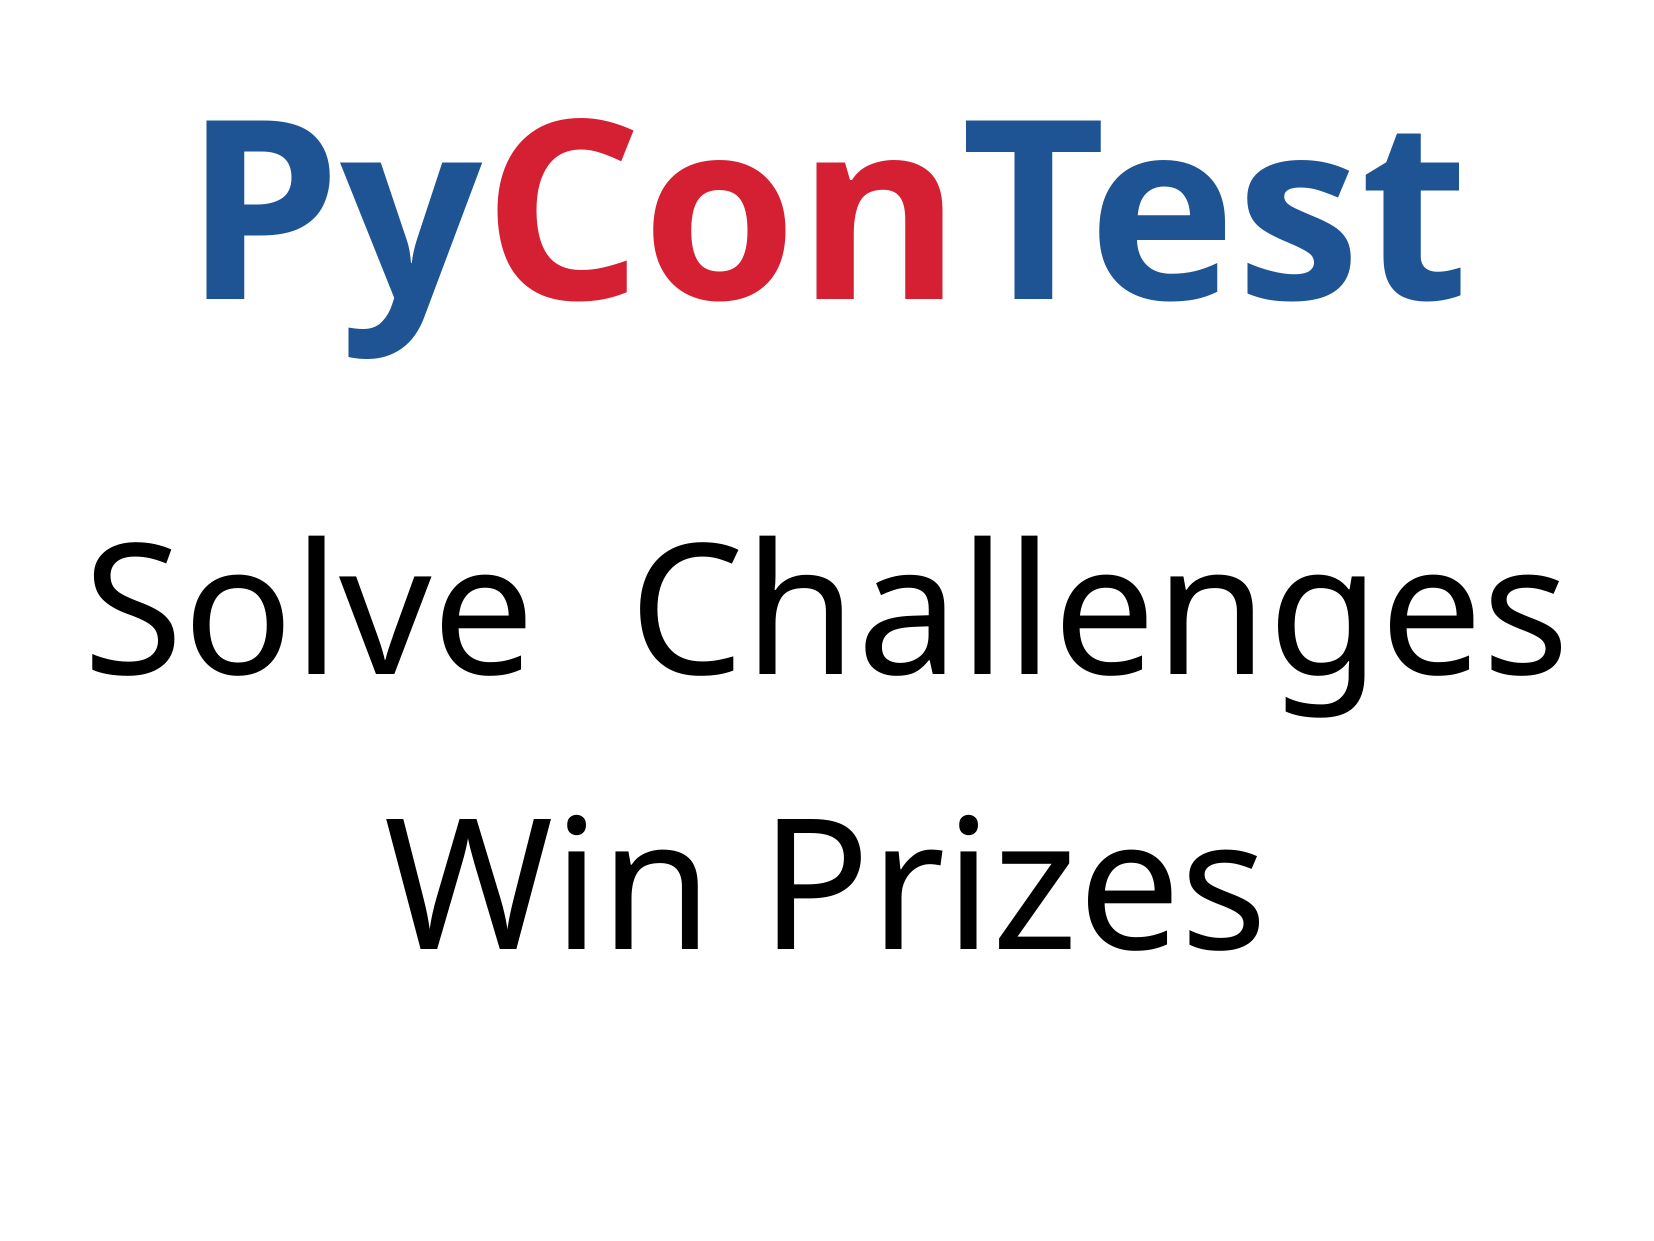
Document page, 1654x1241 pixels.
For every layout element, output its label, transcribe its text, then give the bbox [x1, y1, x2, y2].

title PyConTest [82, 45, 1571, 361]
list Solve Challenges Win Prizes [82, 480, 1571, 1010]
